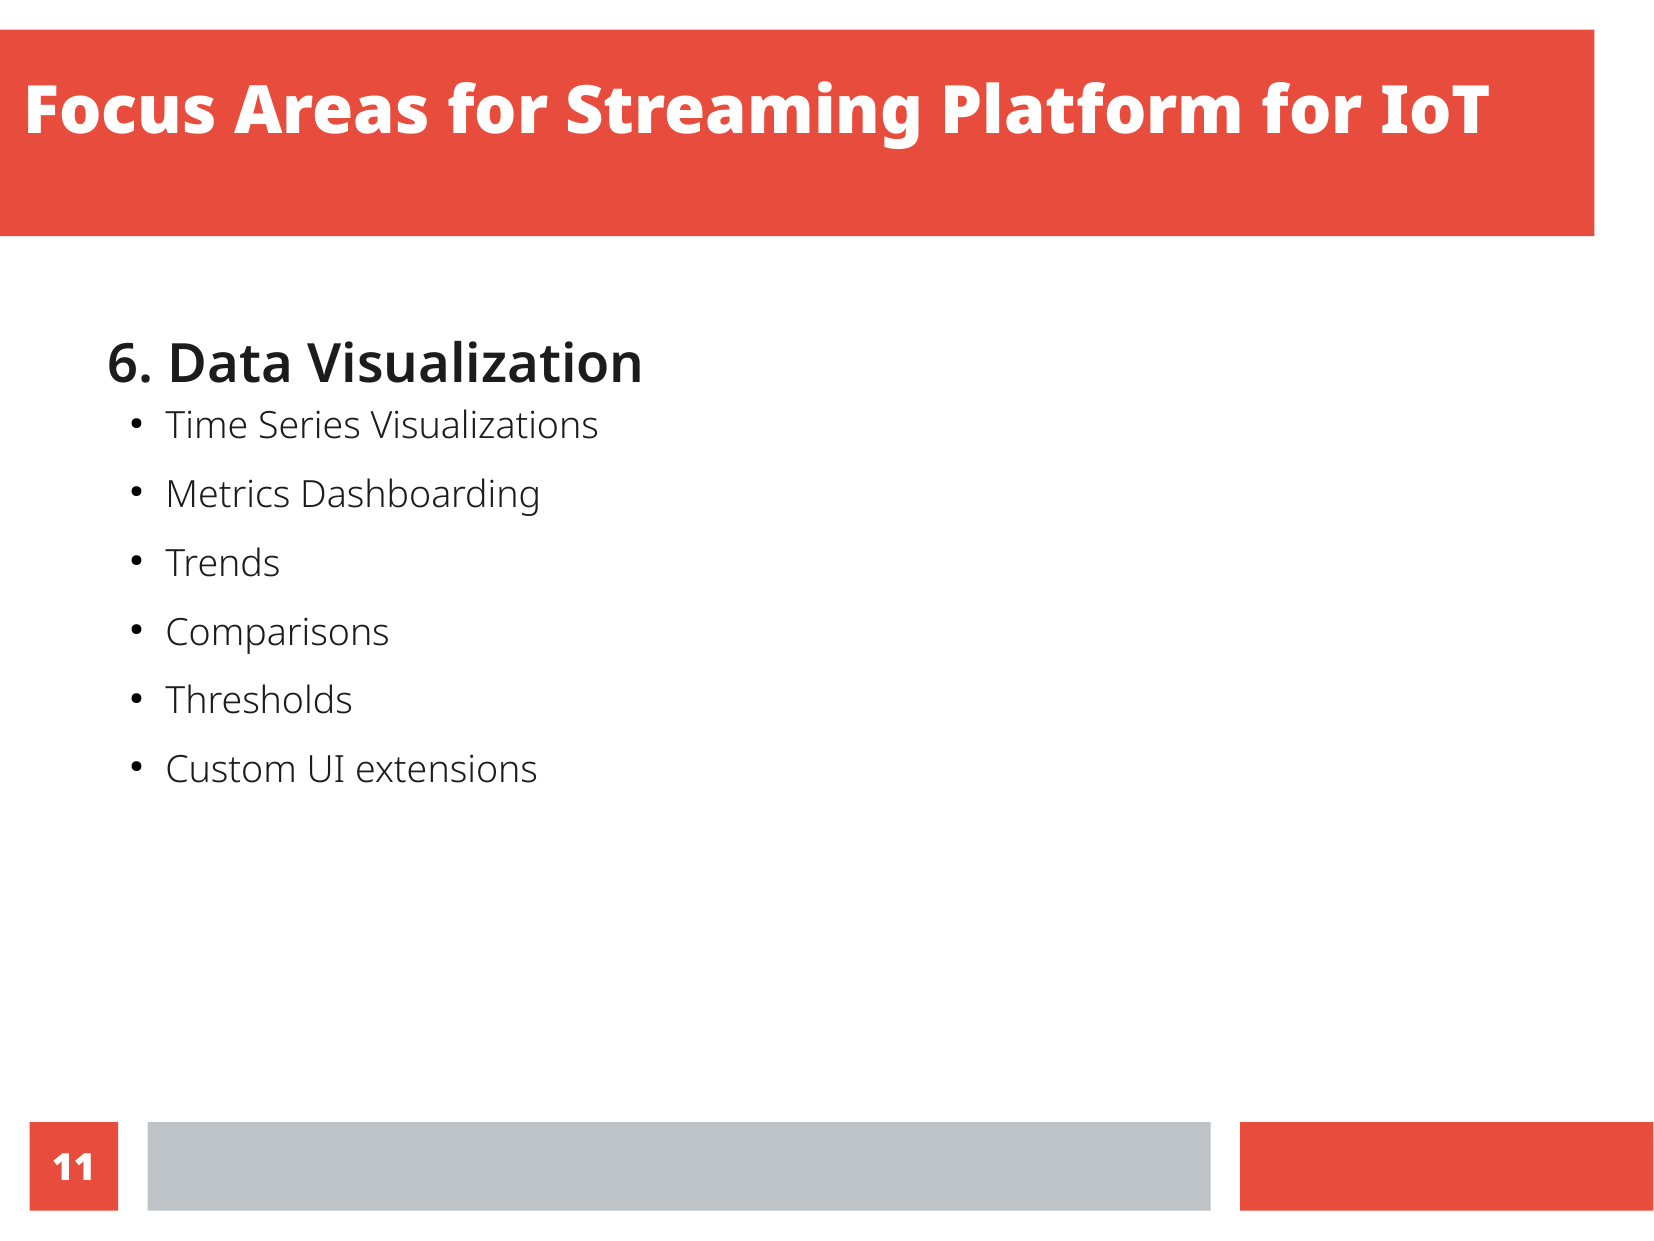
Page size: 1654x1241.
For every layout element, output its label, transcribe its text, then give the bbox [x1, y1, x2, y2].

title Focus Areas for Streaming Platform for IoT [23, 59, 1595, 154]
list 6. Data Visualization Time Series Visualizations Metrics Dashboarding Trends Comparisons Thresholds Custom UI extensions [59, 324, 1565, 1093]
